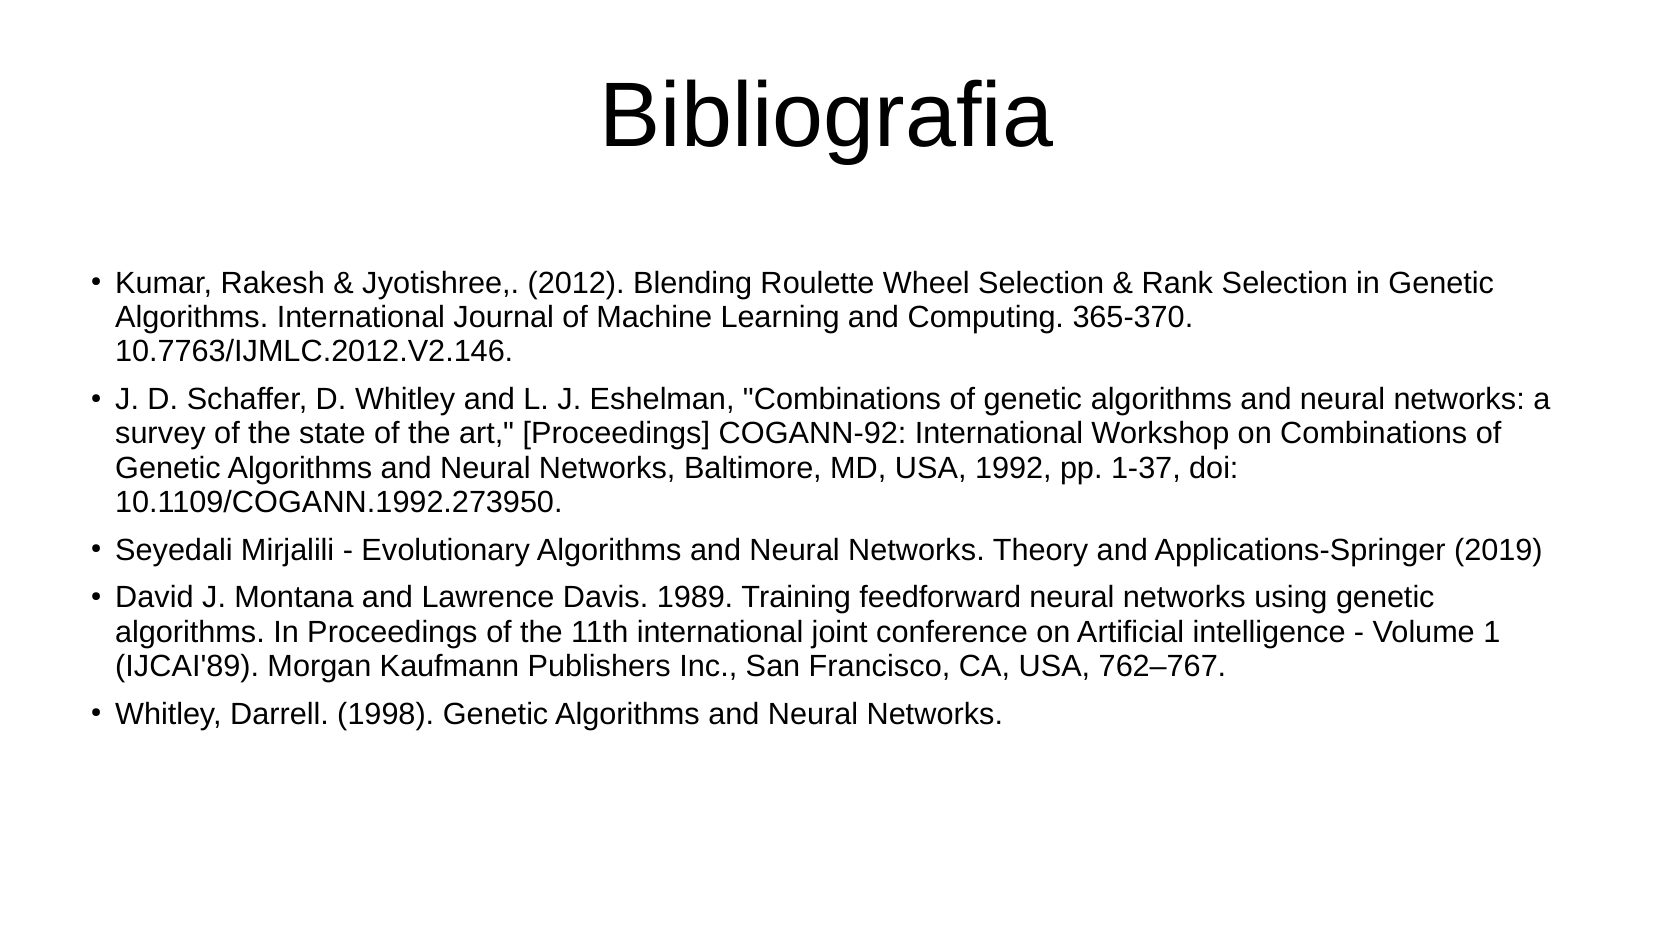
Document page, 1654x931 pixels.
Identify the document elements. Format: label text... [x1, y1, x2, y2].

list Kumar, Rakesh & Jyotishree,. (2012). Blending Roulette Wheel Selection & Rank Selection in Genetic Algorithms. International Journal of Machine Learning and Computing. 365-370. 10.7763/IJMLC.2012.V2.146. J. D. Schaffer, D. Whitley and L. J. Eshelman, "Combinations of genetic algorithms and neural networks: a survey of the state of the art," [Proceedings] COGANN-92: International Workshop on Combinations of Genetic Algorithms and Neural Networks, Baltimore, MD, USA, 1992, pp. 1-37, doi: 10.1109/COGANN.1992.273950. Seyedali Mirjalili - Evolutionary Algorithms and Neural Networks. Theory and Applications-Springer (2019) David J. Montana and Lawrence Davis. 1989. Training feedforward neural networks using genetic algorithms. In Proceedings of the 11th international joint conference on Artificial intelligence - Volume 1 (IJCAI'89). Morgan Kaufmann Publishers Inc., San Francisco, CA, USA, 762–767. Whitley, Darrell. (1998). Genetic Algorithms and Neural Networks. [82, 217, 1571, 758]
title Bibliografia [82, 37, 1571, 193]
